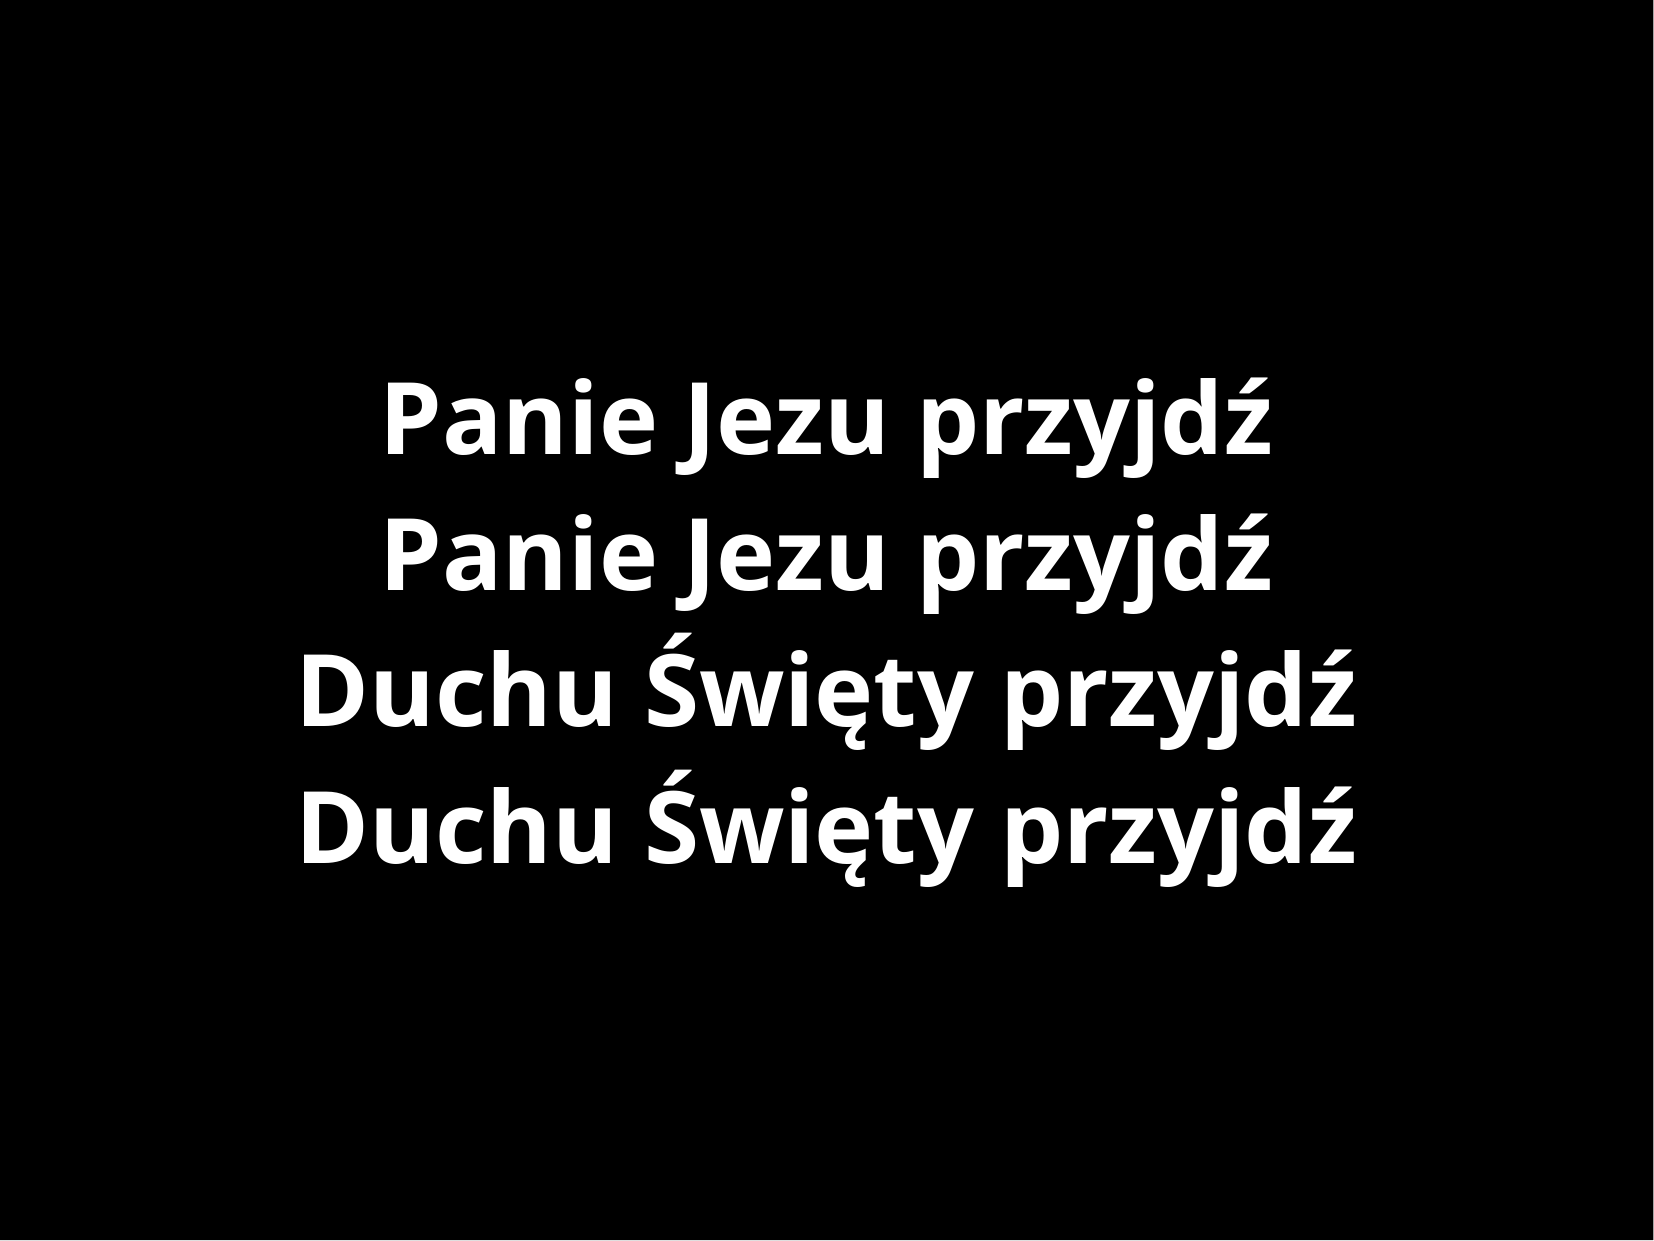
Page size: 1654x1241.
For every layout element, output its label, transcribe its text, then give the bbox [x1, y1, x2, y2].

title Panie Jezu przyjdź Panie Jezu przyjdź Duchu Święty przyjdź Duchu Święty przyjdź [0, 0, 1654, 1241]
